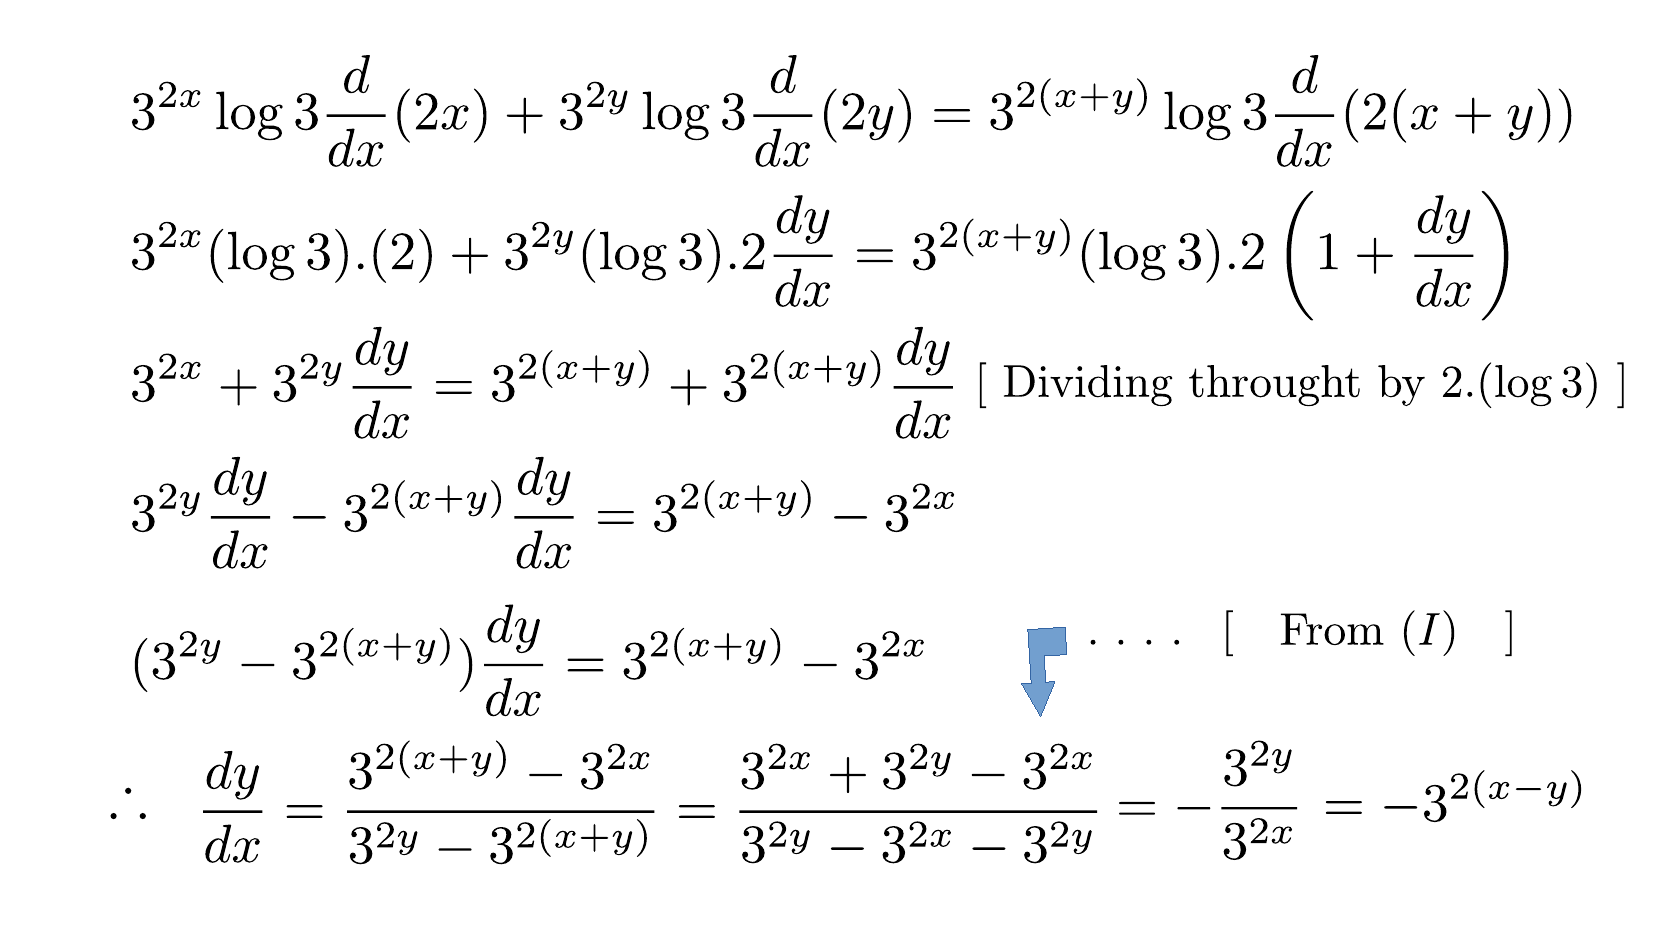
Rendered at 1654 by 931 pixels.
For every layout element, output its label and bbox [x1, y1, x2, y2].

text_box [132, 326, 953, 439]
title [35, 37, 1607, 886]
text_box [131, 55, 1572, 167]
text_box [976, 362, 1624, 409]
text_box [110, 787, 146, 820]
text_box [131, 190, 1509, 321]
text_box [132, 456, 955, 569]
text_box [1088, 610, 1512, 657]
text_box [203, 740, 1098, 865]
text_box [1021, 627, 1067, 717]
text_box [1325, 770, 1582, 823]
text_box [1118, 740, 1298, 861]
text_box [132, 604, 924, 717]
